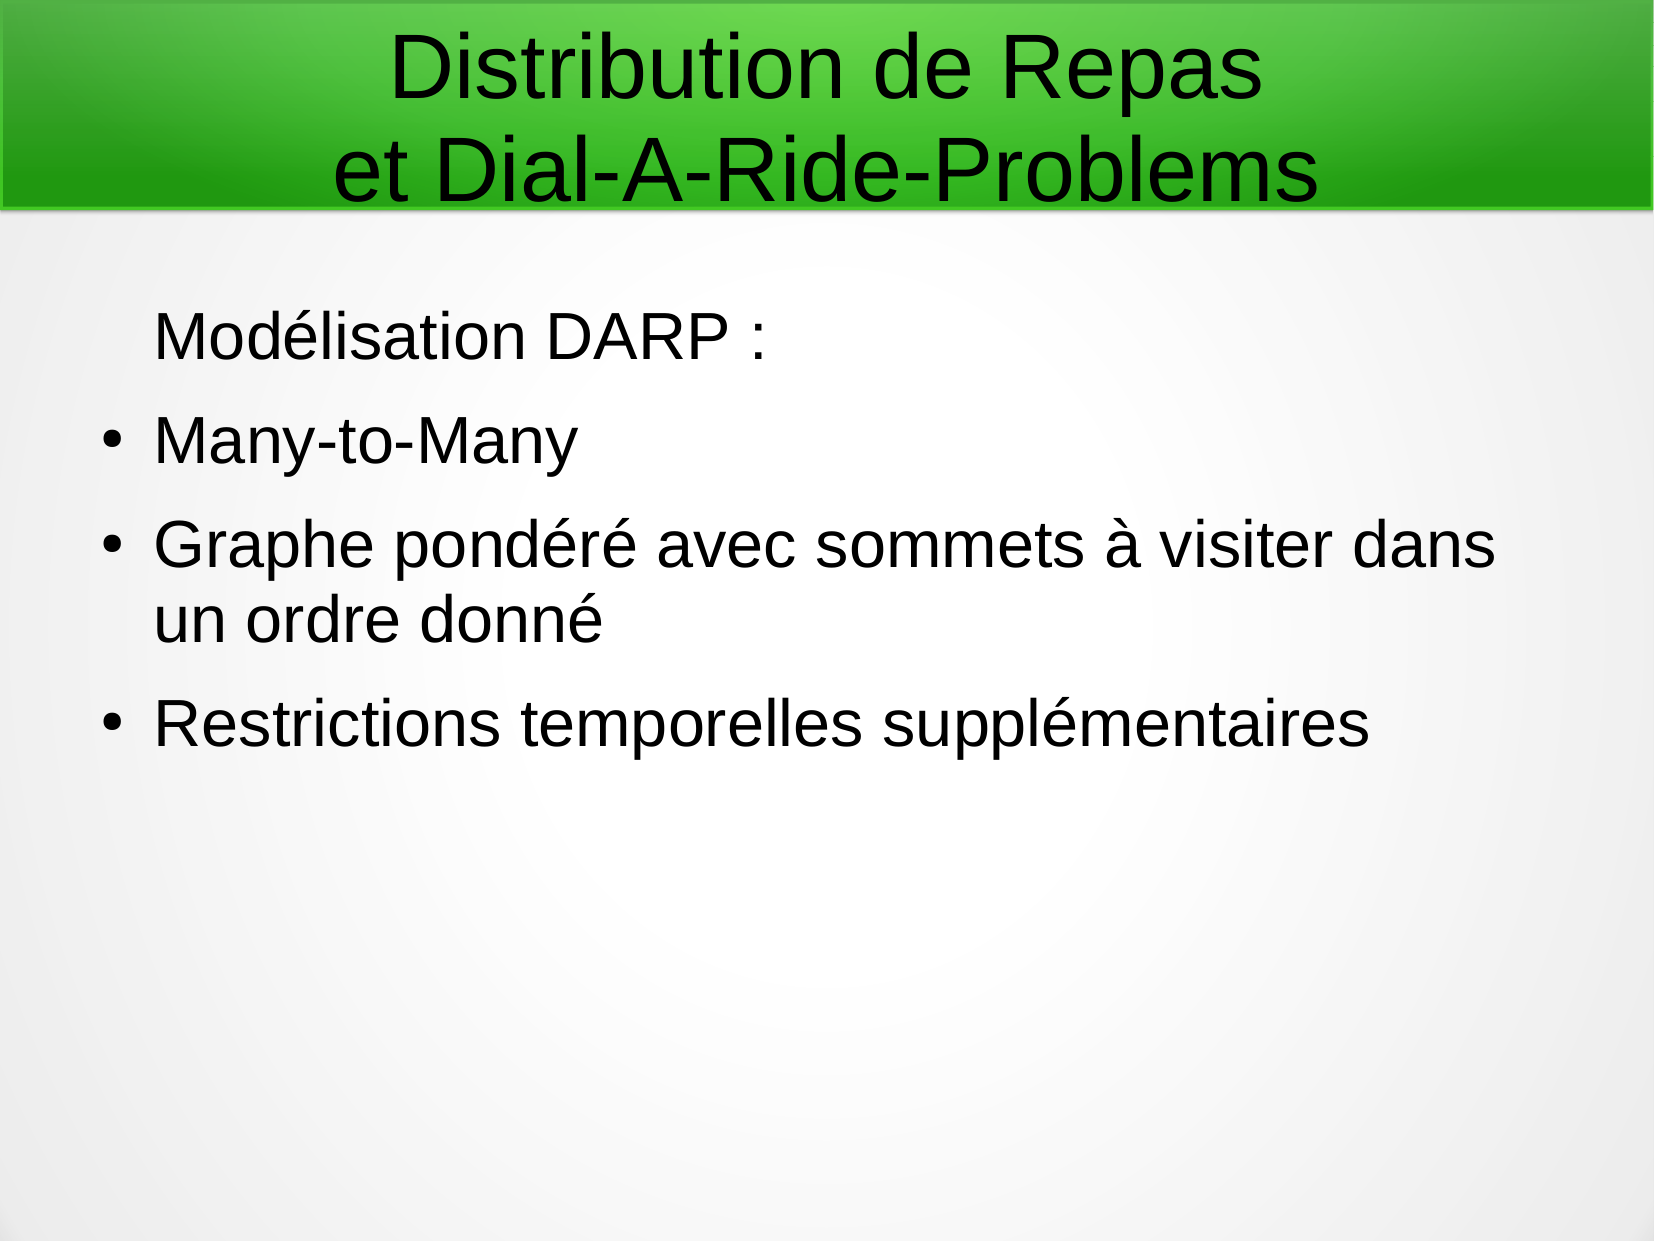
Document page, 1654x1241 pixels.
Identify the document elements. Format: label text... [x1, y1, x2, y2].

title Distribution de Repas et Dial-A-Ride-Problems [82, 15, 1571, 221]
list Modélisation DARP : Many-to-Many Graphe pondéré avec sommets à visiter dans un ordre donné Restrictions temporelles supplémentaires [82, 299, 1571, 1019]
